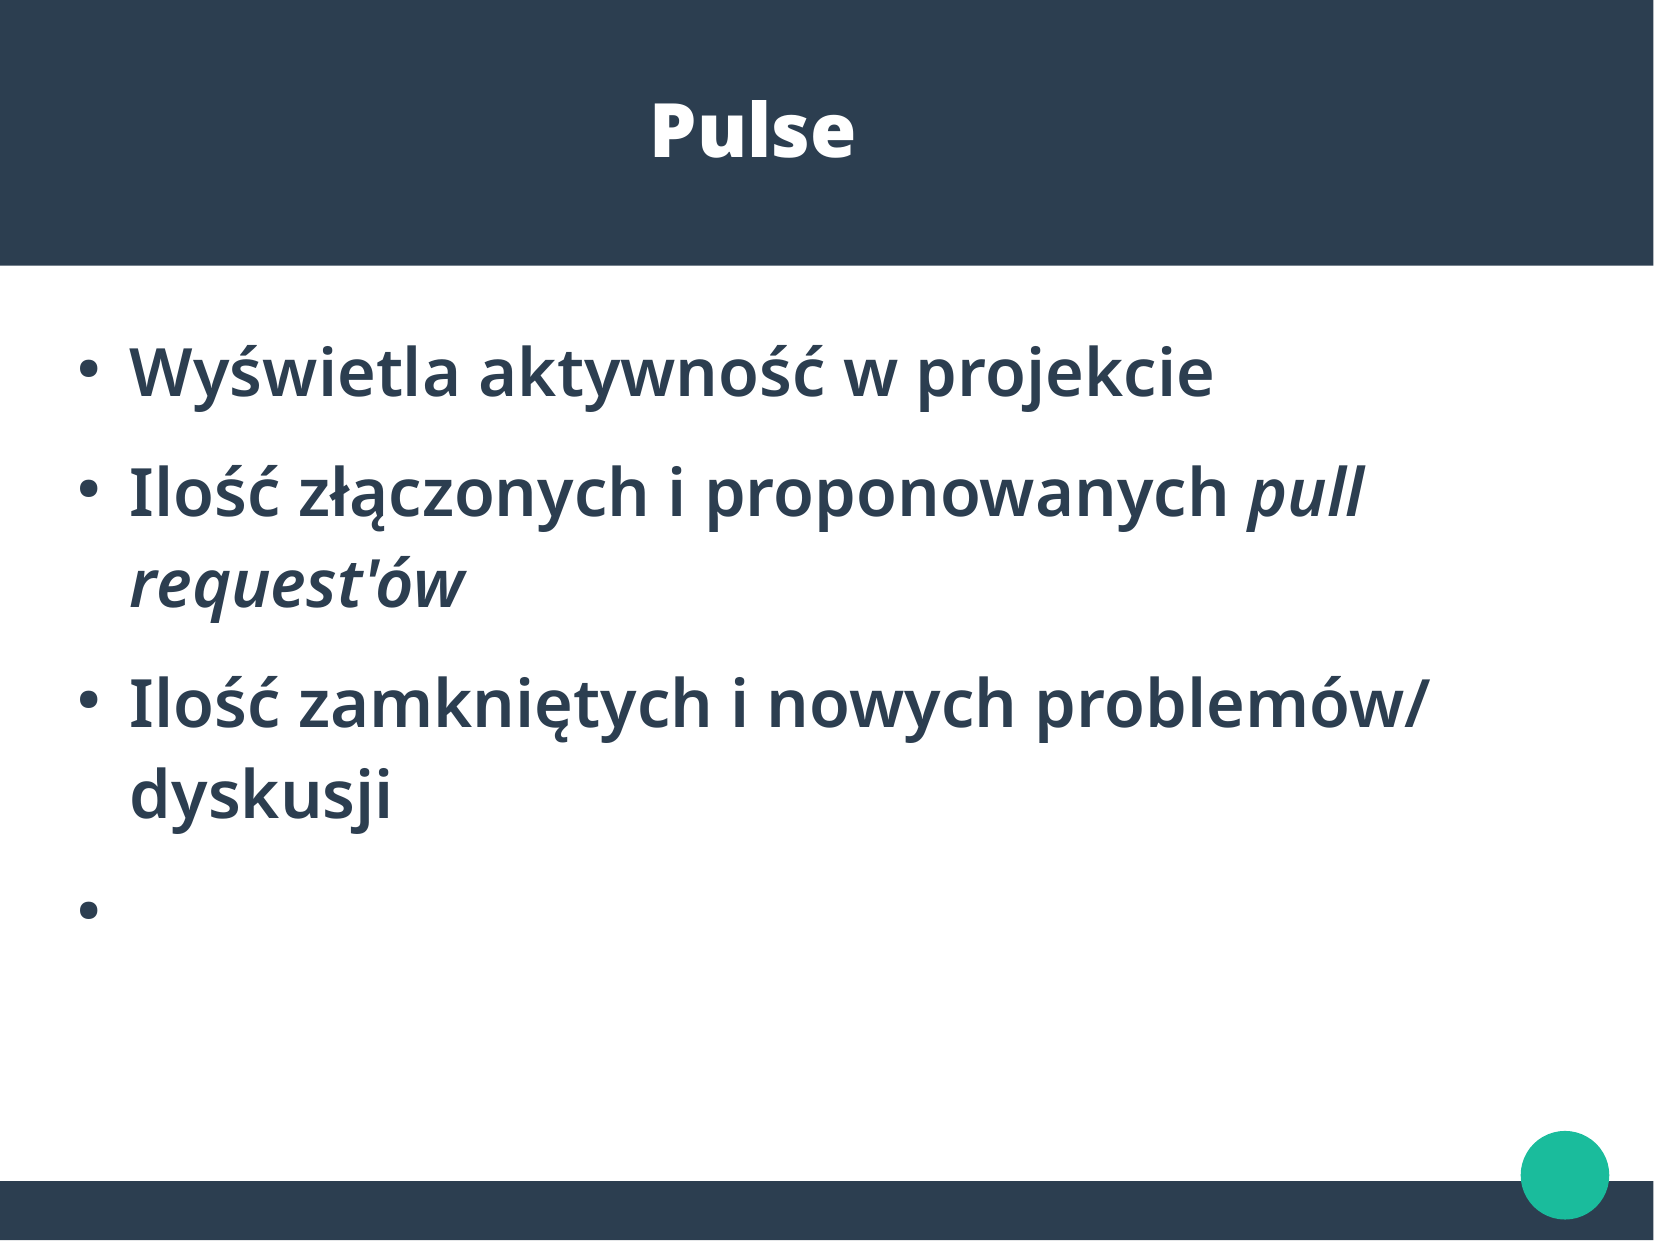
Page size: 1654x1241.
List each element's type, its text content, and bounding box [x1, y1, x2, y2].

list Wyświetla aktywność w projekcie Ilość złączonych i proponowanych pull request'ów Ilość zamkniętych i nowych problemów/ dyskusji [59, 324, 1595, 1152]
title Pulse [59, 49, 1595, 207]
